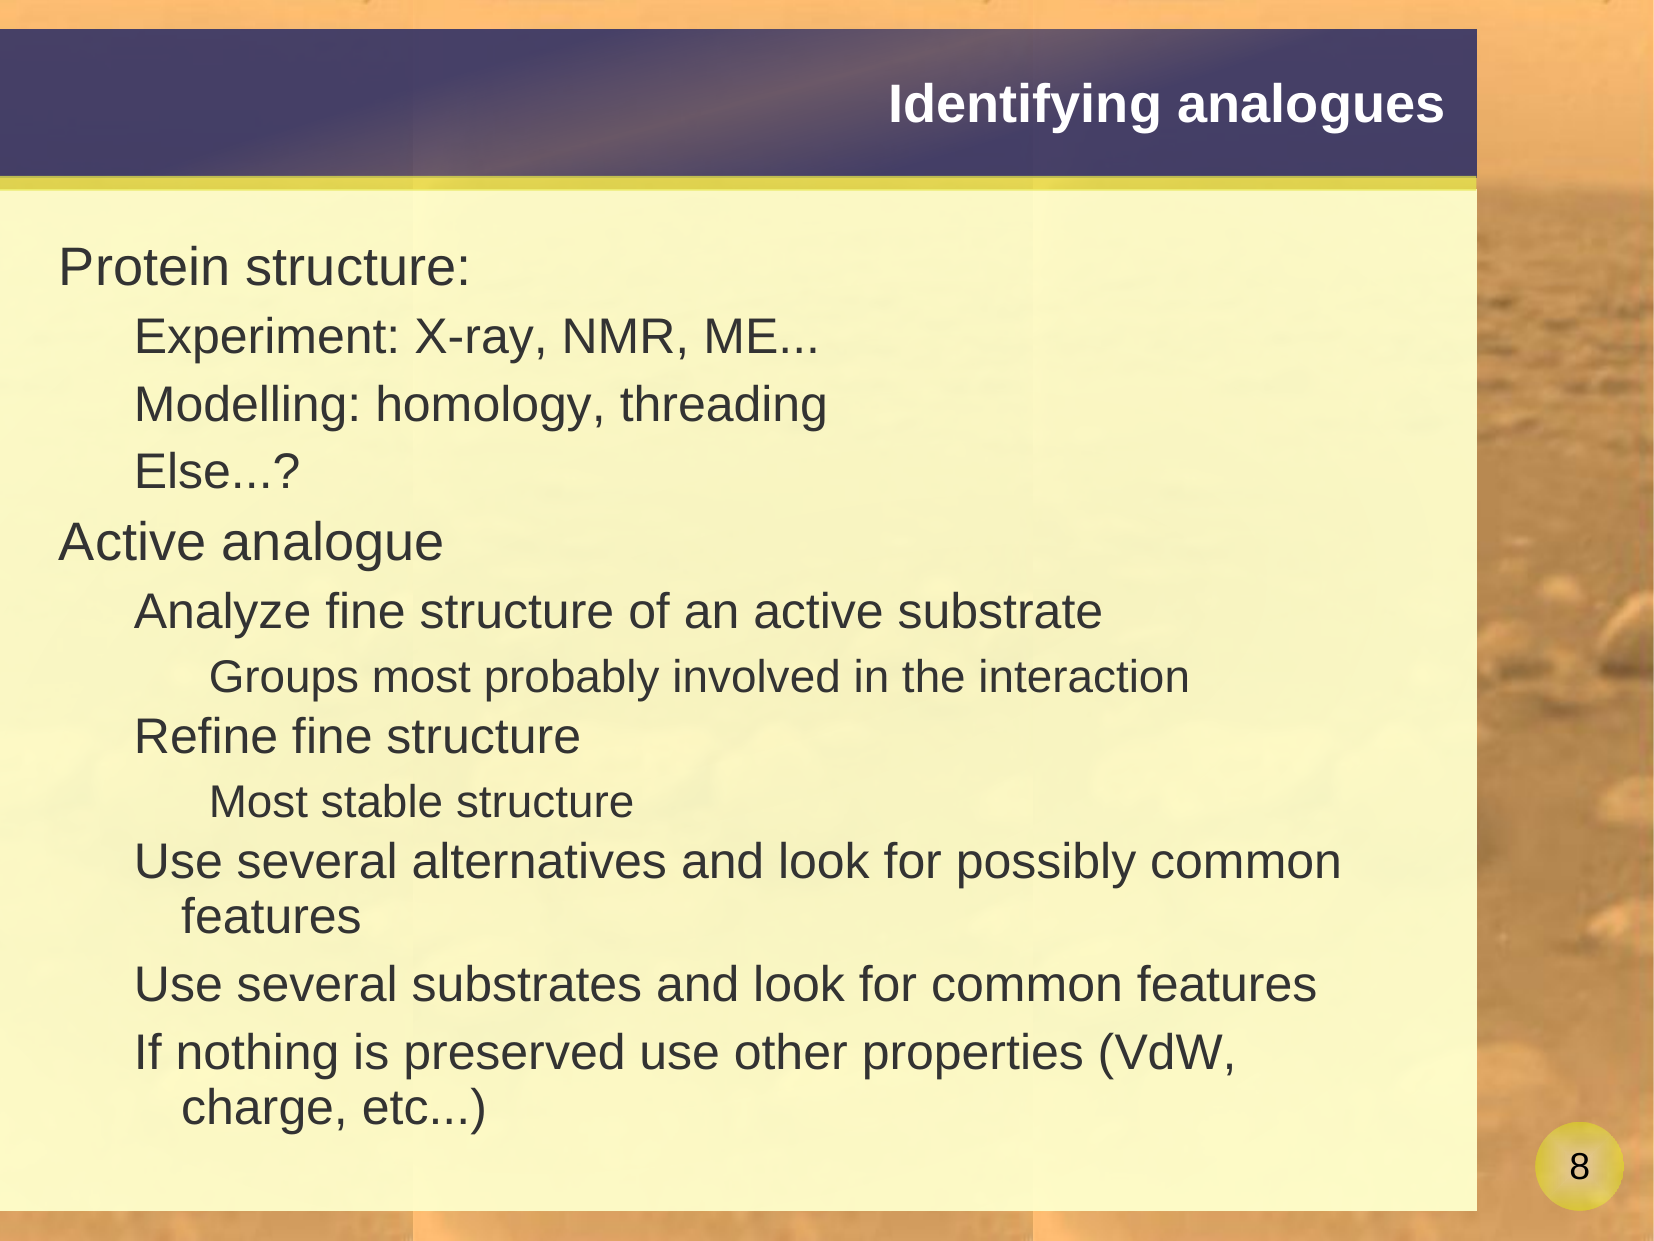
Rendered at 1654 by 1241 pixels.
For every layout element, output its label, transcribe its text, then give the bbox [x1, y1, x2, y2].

title Identifying analogues [29, 59, 1447, 148]
picture [0, 0, 1654, 1241]
list Protein structure: Experiment: X-ray, NMR, ME... Modelling: homology, threading Else...? Active analogue Analyze fine structure of an active substrate Groups most probably involved in the interaction Refine fine structure Most stable structure Use several alternatives and look for possibly common features Use several substrates and look for common features If nothing is preserved use other properties (VdW, charge, etc...) [59, 236, 1418, 1182]
